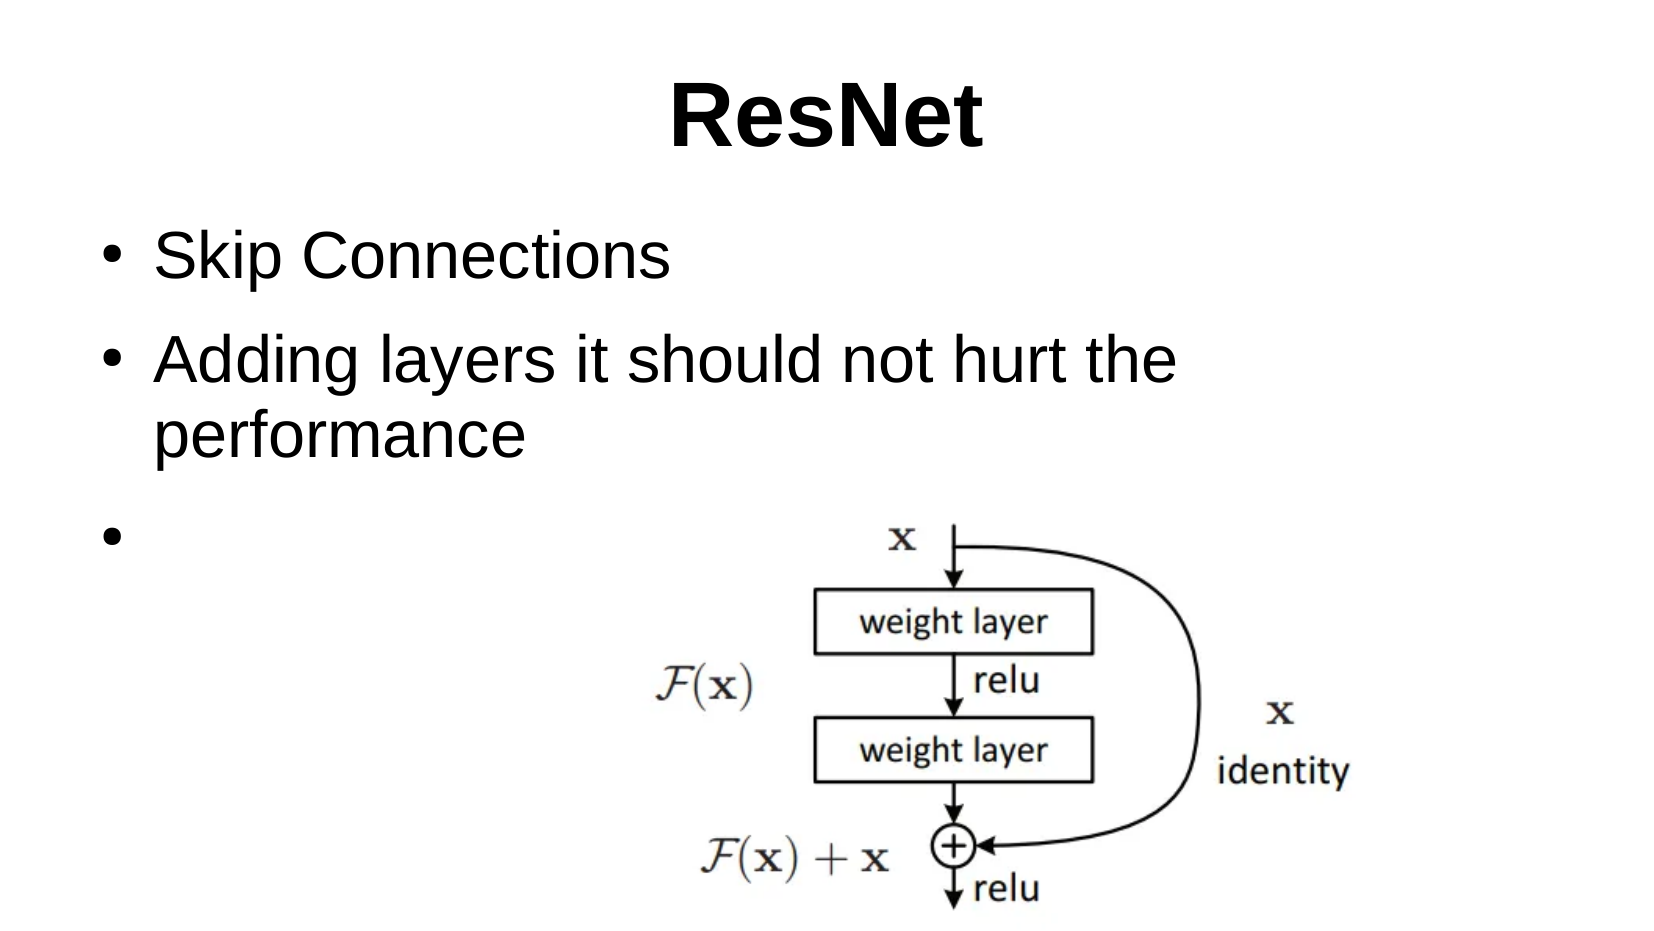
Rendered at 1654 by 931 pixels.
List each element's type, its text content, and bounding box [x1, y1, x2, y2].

title ResNet [82, 37, 1571, 193]
list Skip Connections Adding layers it should not hurt the performance [82, 217, 1571, 758]
picture [476, 472, 1477, 931]
